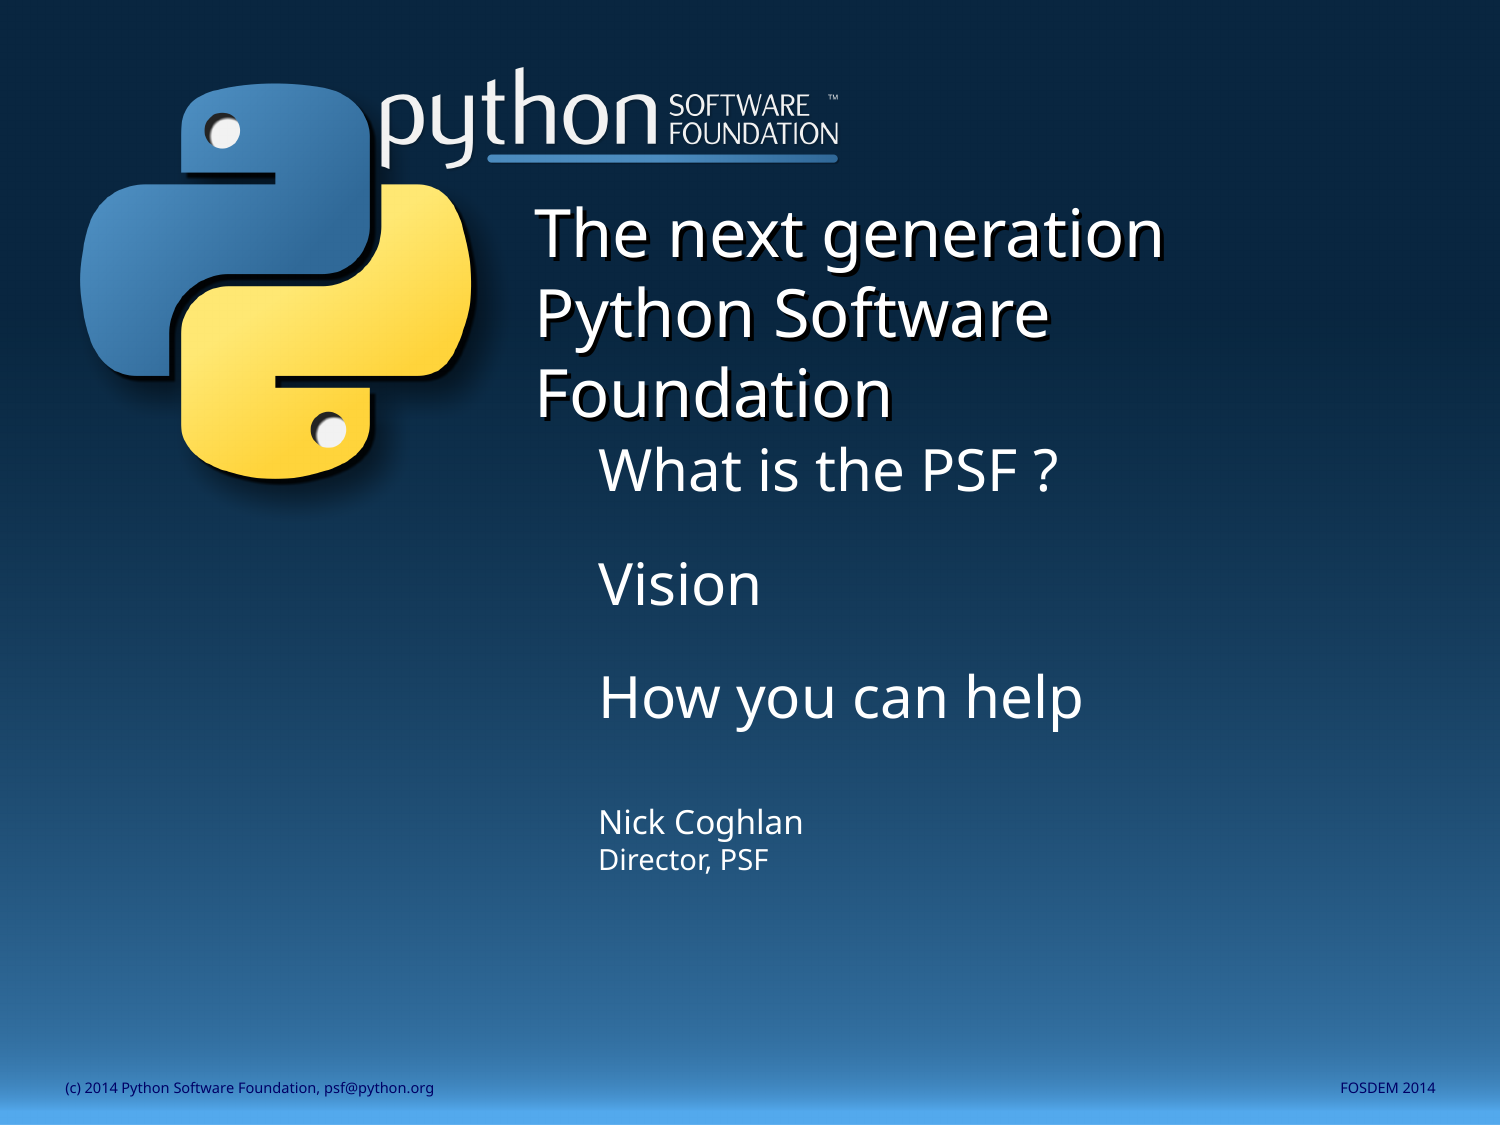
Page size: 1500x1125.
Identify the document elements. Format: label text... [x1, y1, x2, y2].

picture [0, 0, 1500, 1125]
title The next generation Python Software Foundation [520, 183, 1441, 375]
list What is the PSF ? Vision How you can help Nick Coghlan Director, PSF [541, 433, 1306, 951]
